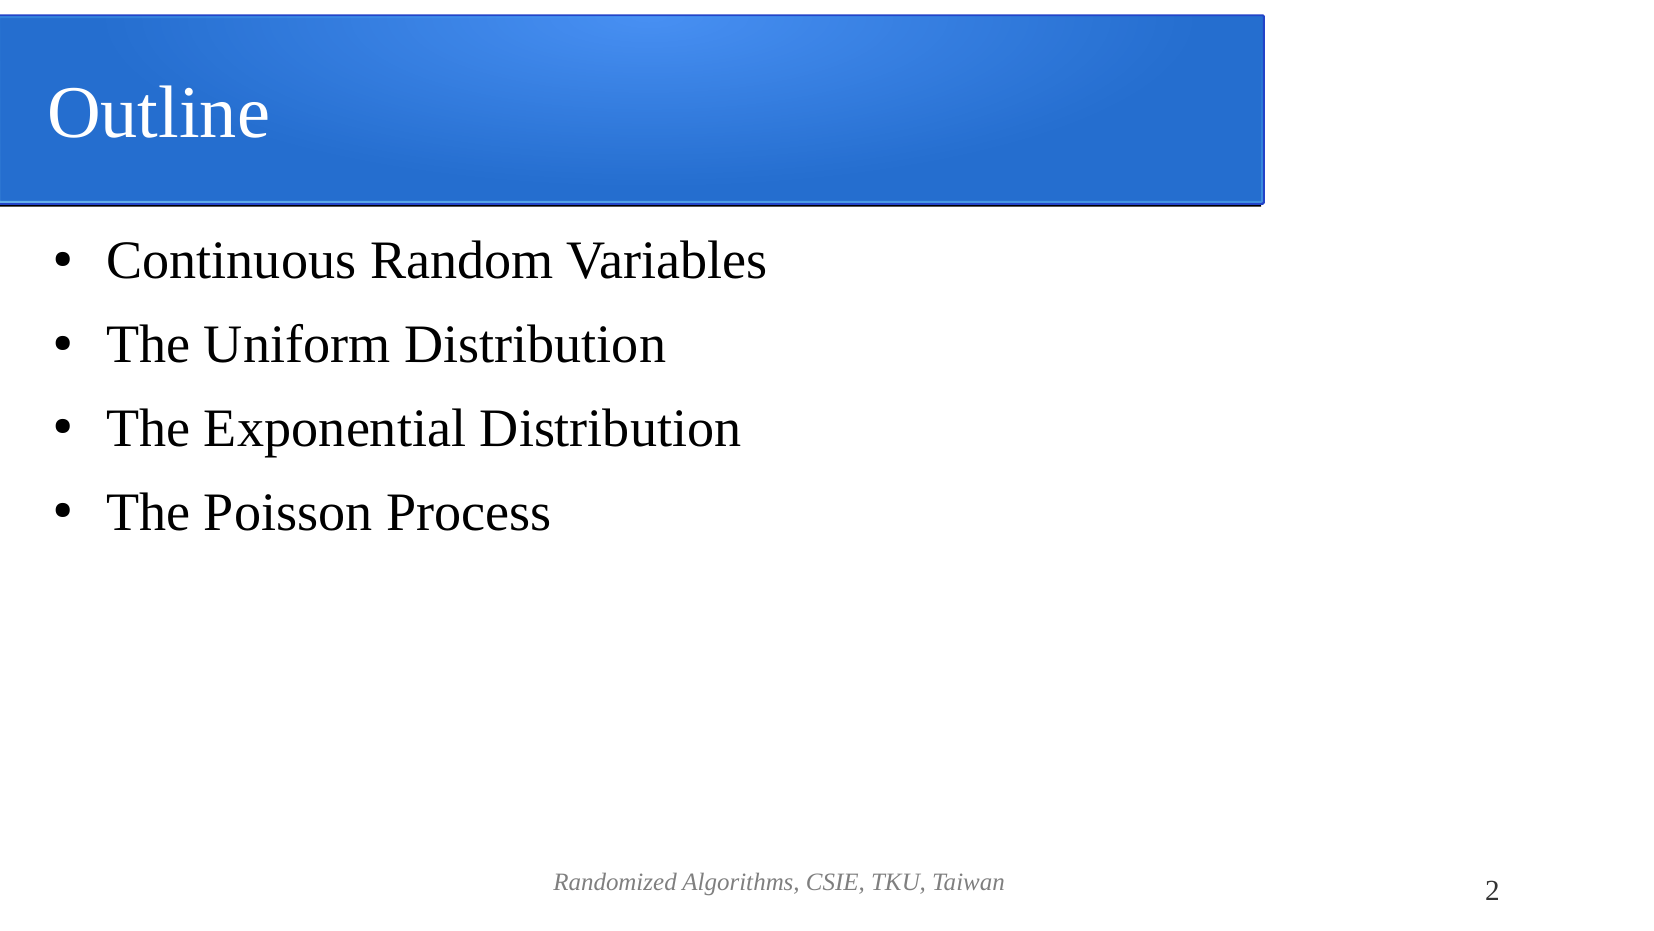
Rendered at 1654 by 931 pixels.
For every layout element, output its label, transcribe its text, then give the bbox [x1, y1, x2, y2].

title Outline [47, 35, 1199, 189]
list Continuous Random Variables The Uniform Distribution The Exponential Distribution The Poisson Process [35, 230, 1524, 770]
